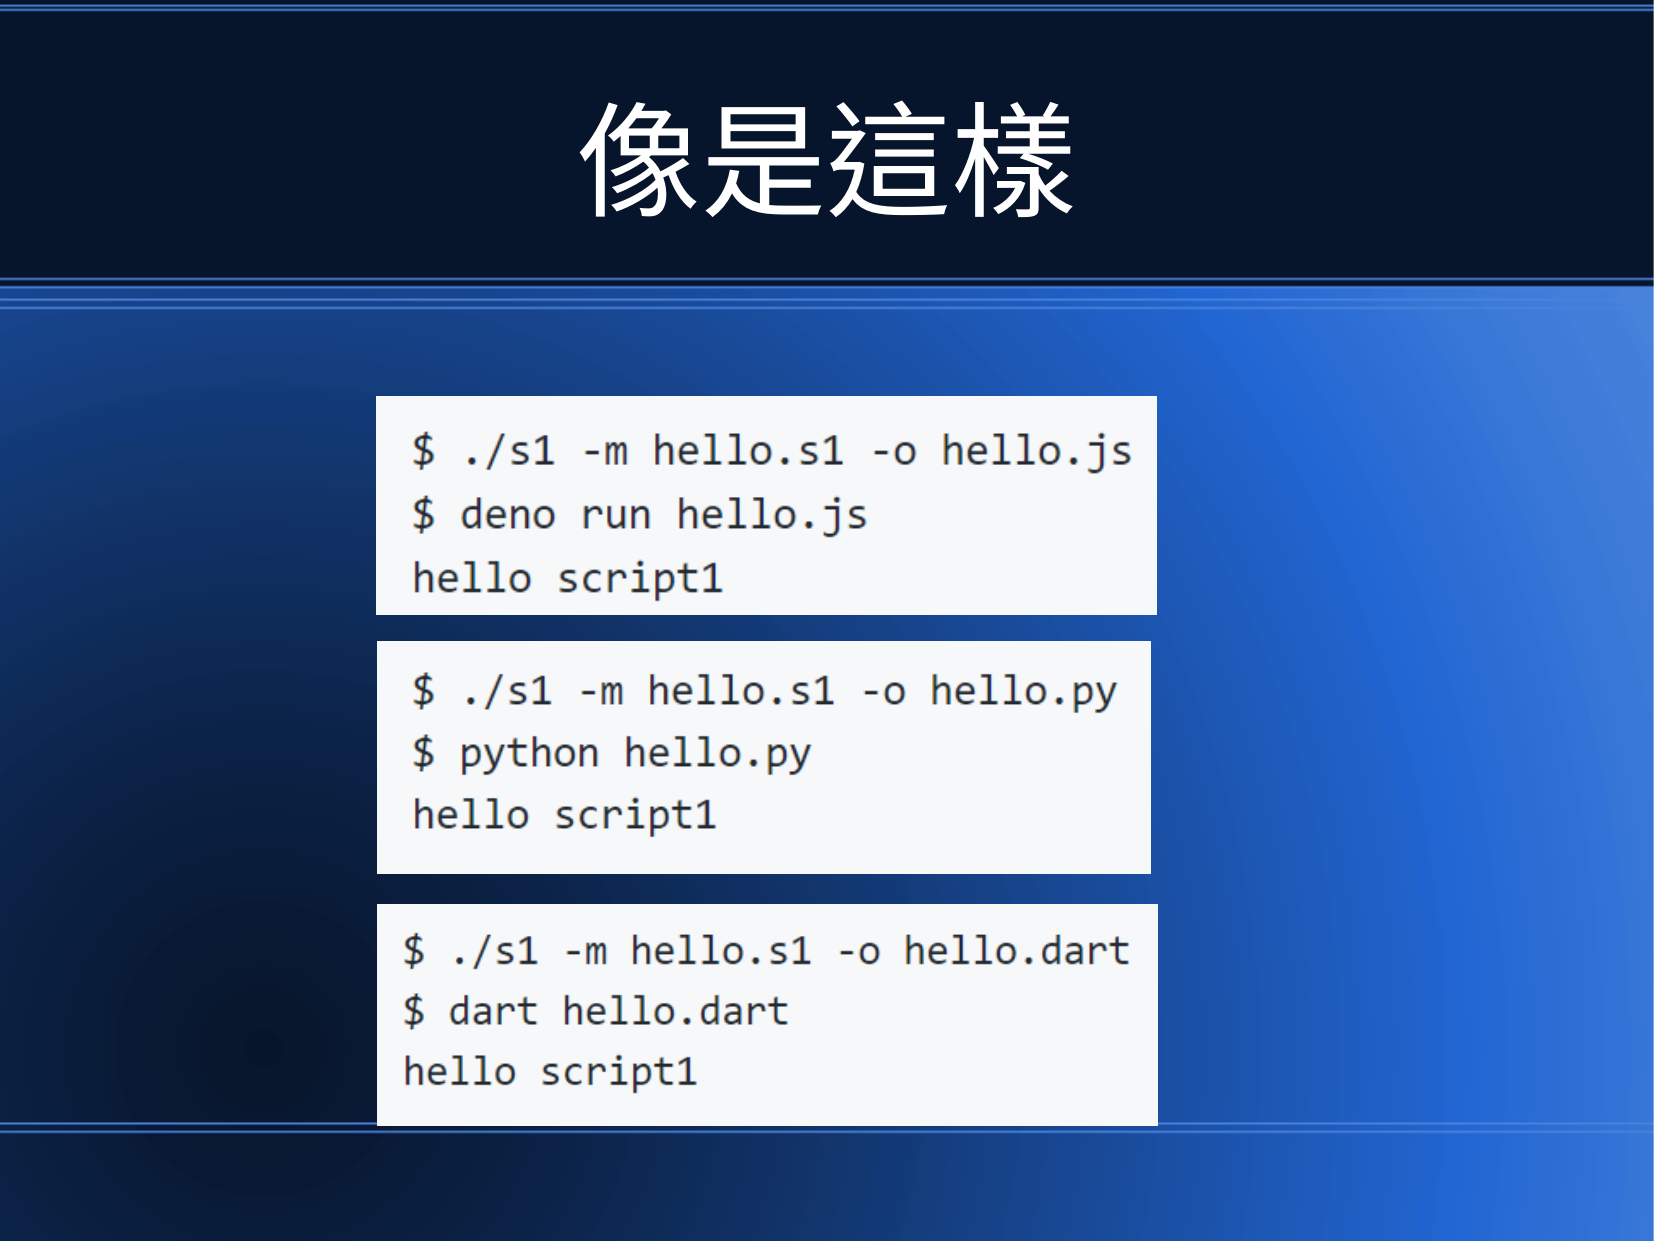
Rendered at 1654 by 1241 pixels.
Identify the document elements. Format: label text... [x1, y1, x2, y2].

title 像是這樣 [82, 49, 1571, 257]
picture [0, 0, 1654, 1241]
